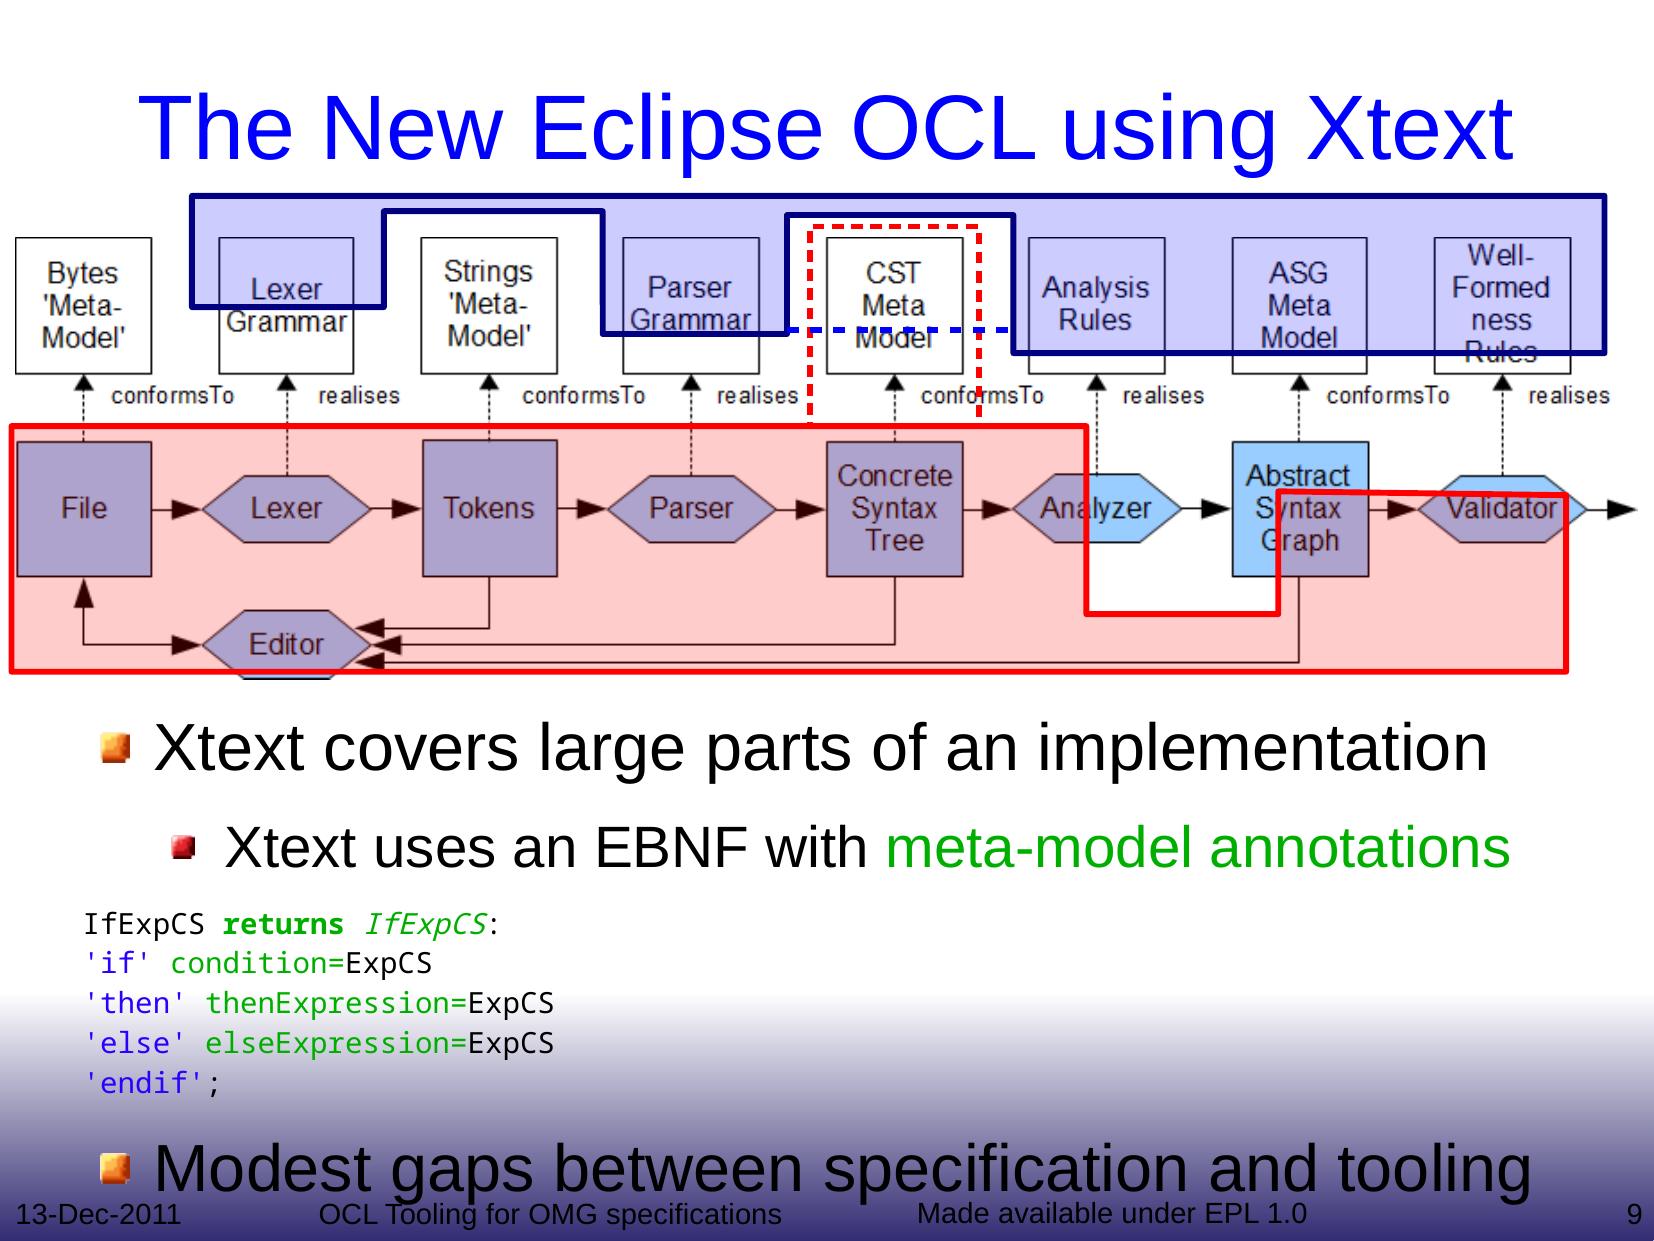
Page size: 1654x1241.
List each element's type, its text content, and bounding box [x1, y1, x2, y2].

title The New Eclipse OCL using Xtext [82, 56, 1571, 200]
list Xtext covers large parts of an implementation Xtext uses an EBNF with meta-model annotations IfExpCS returns IfExpCS: 'if' condition=ExpCS 'then' thenExpression=ExpCS 'else' elseExpression=ExpCS 'endif'; Modest gaps between specification and tooling [82, 710, 1571, 1241]
picture [15, 237, 1638, 680]
text_box [11, 226, 1567, 672]
picture [15, 237, 809, 426]
text_box [191, 195, 1605, 354]
